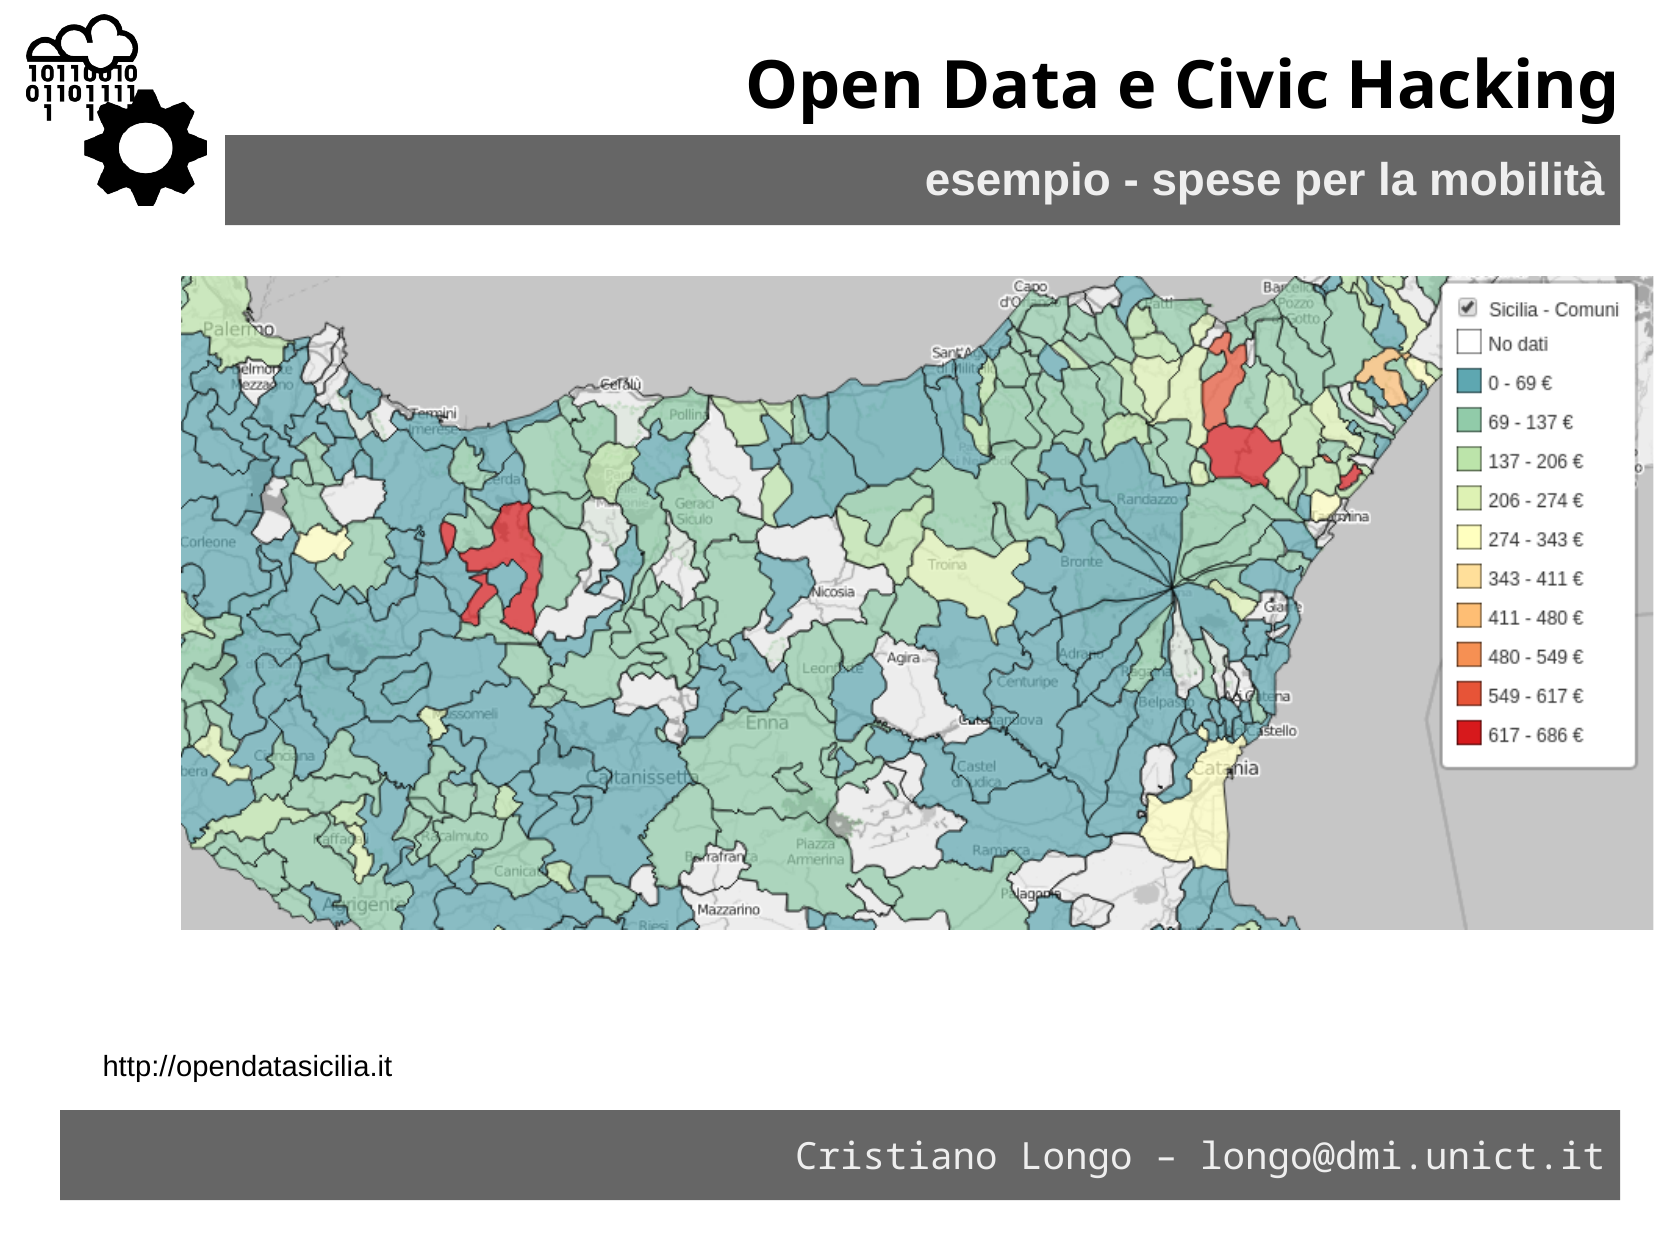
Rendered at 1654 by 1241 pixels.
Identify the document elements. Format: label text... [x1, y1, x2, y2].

picture [181, 276, 1654, 931]
text_box http://opendatasicilia.it [87, 1042, 1239, 1091]
text_box esempio - spese per la mobilità [225, 135, 1621, 226]
text_box Open Data e Civic Hacking [285, 30, 1636, 129]
text_box Cristiano Longo – longo@dmi.unict.it [60, 1110, 1621, 1201]
picture [26, 14, 207, 206]
